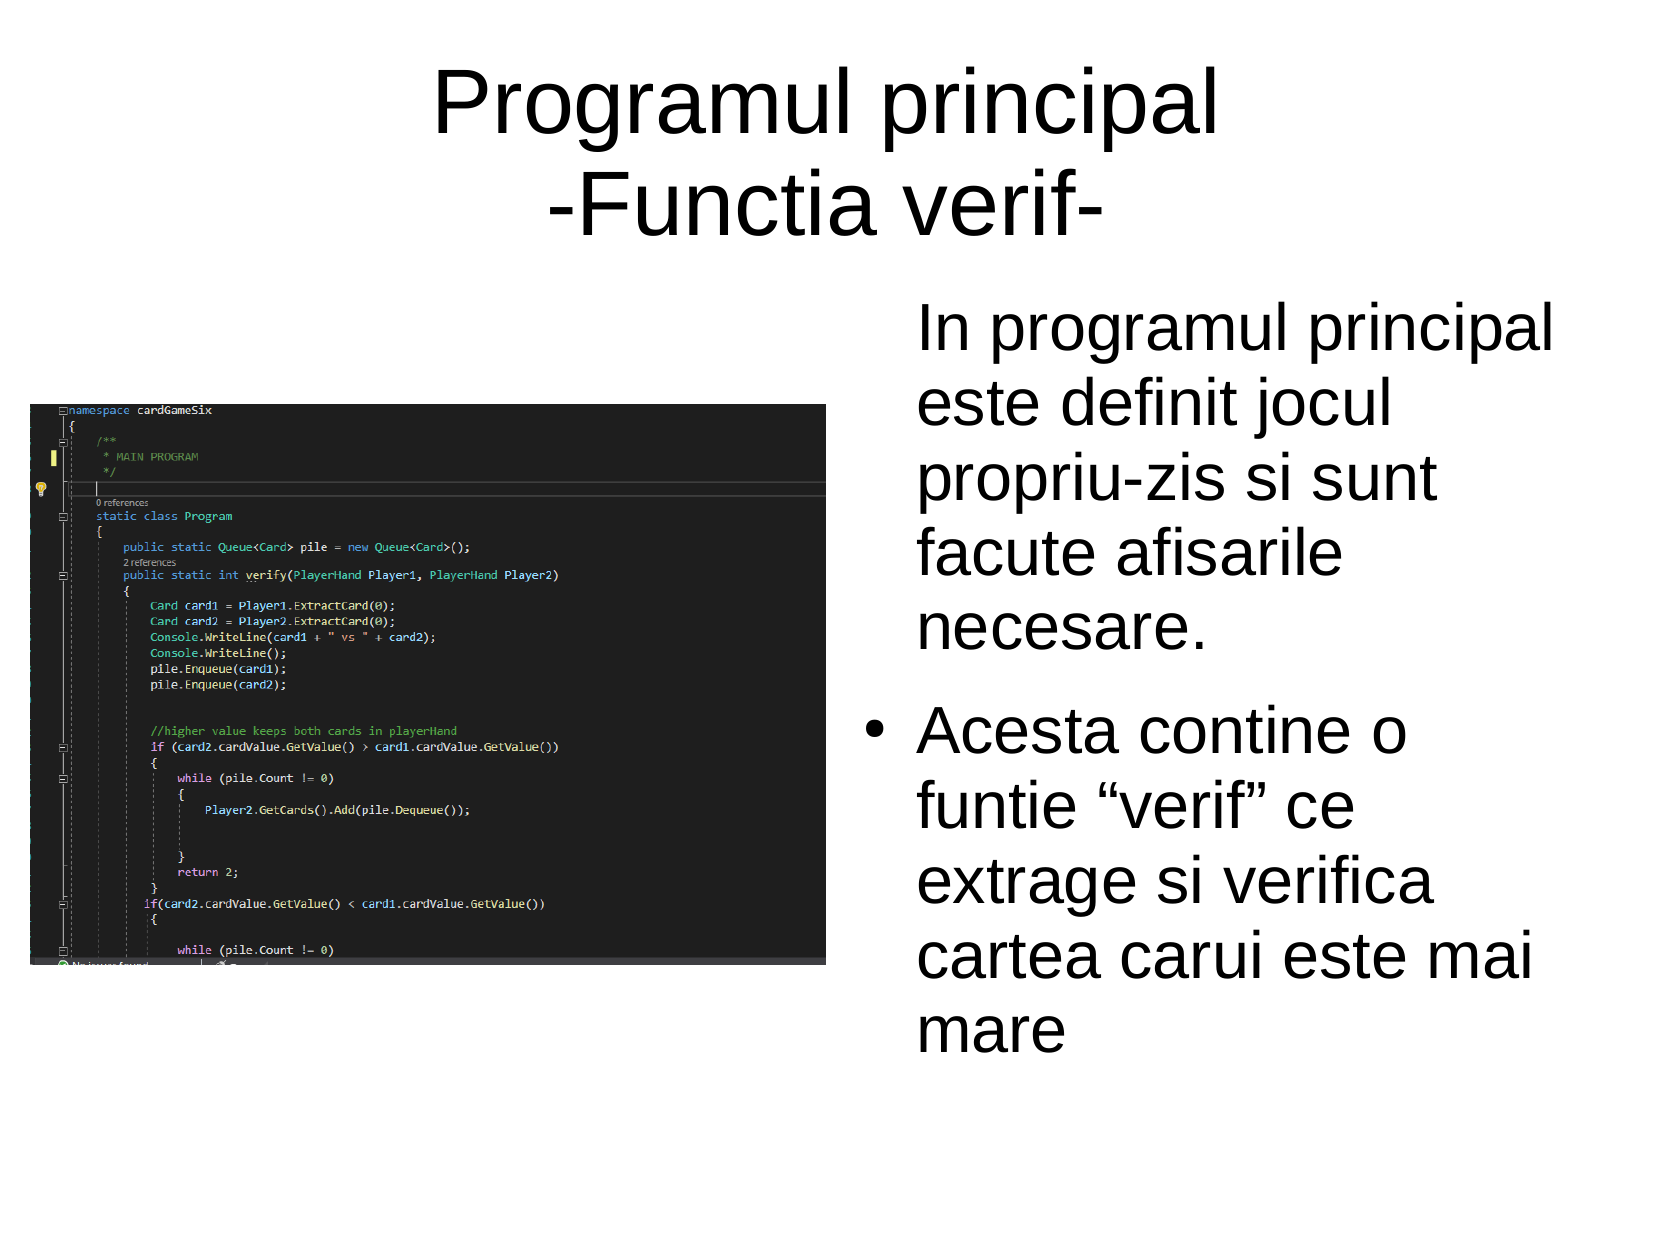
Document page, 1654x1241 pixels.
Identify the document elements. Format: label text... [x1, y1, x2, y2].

picture [30, 404, 826, 965]
title Programul principal -Functia verif- [82, 49, 1571, 257]
list In programul principal este definit jocul propriu-zis si sunt facute afisarile necesare. Acesta contine o funtie “verif” ce extrage si verifica cartea carui este mai mare [845, 290, 1572, 1109]
